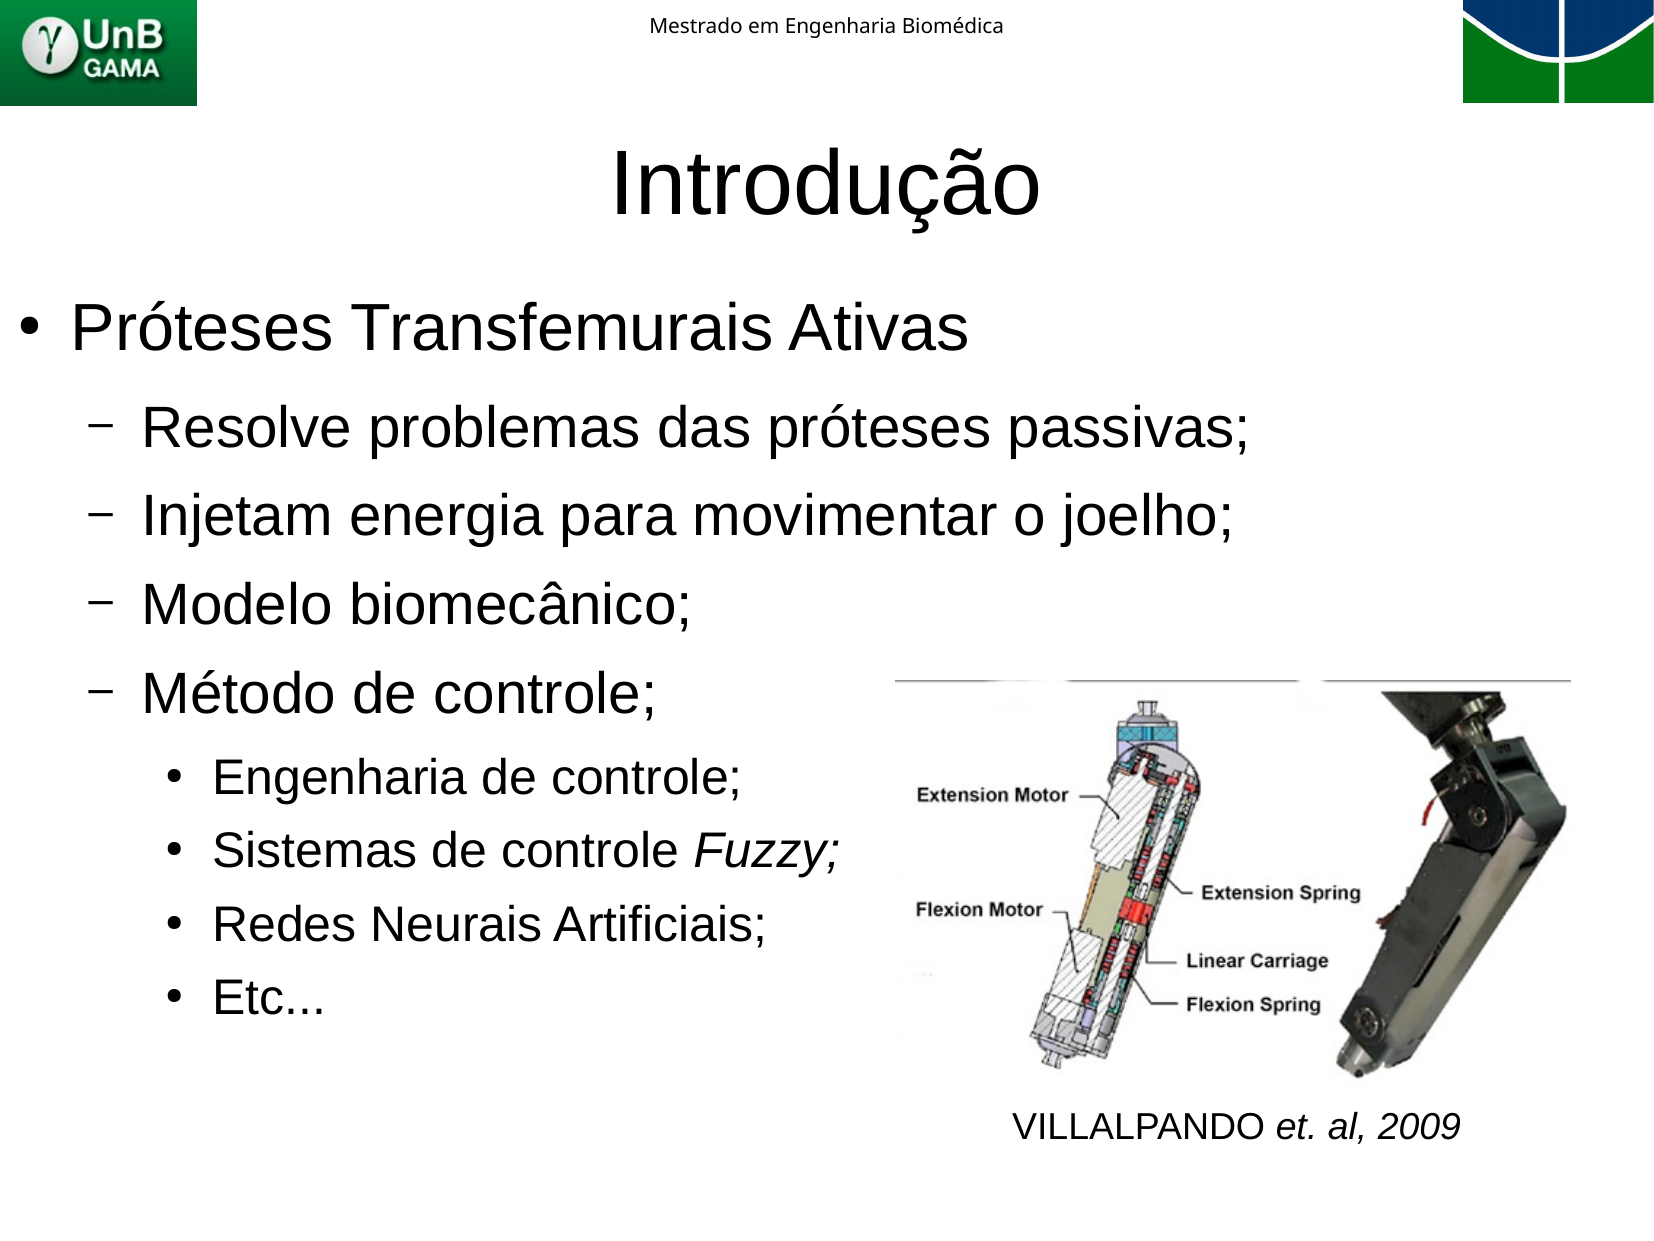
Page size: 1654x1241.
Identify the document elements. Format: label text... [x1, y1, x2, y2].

text_box VILLALPANDO et. al, 2009 [997, 1098, 1476, 1156]
picture [0, 0, 197, 94]
title Introdução [0, 94, 1654, 272]
list Próteses Transfemurais Ativas Resolve problemas das próteses passivas; Injetam energia para movimentar o joelho; Modelo biomecânico; Método de controle; Engenharia de controle; Sistemas de controle Fuzzy; Redes Neurais Artificiais; Etc... [0, 290, 1654, 1241]
picture [1463, 0, 1654, 94]
picture [895, 680, 1571, 1087]
